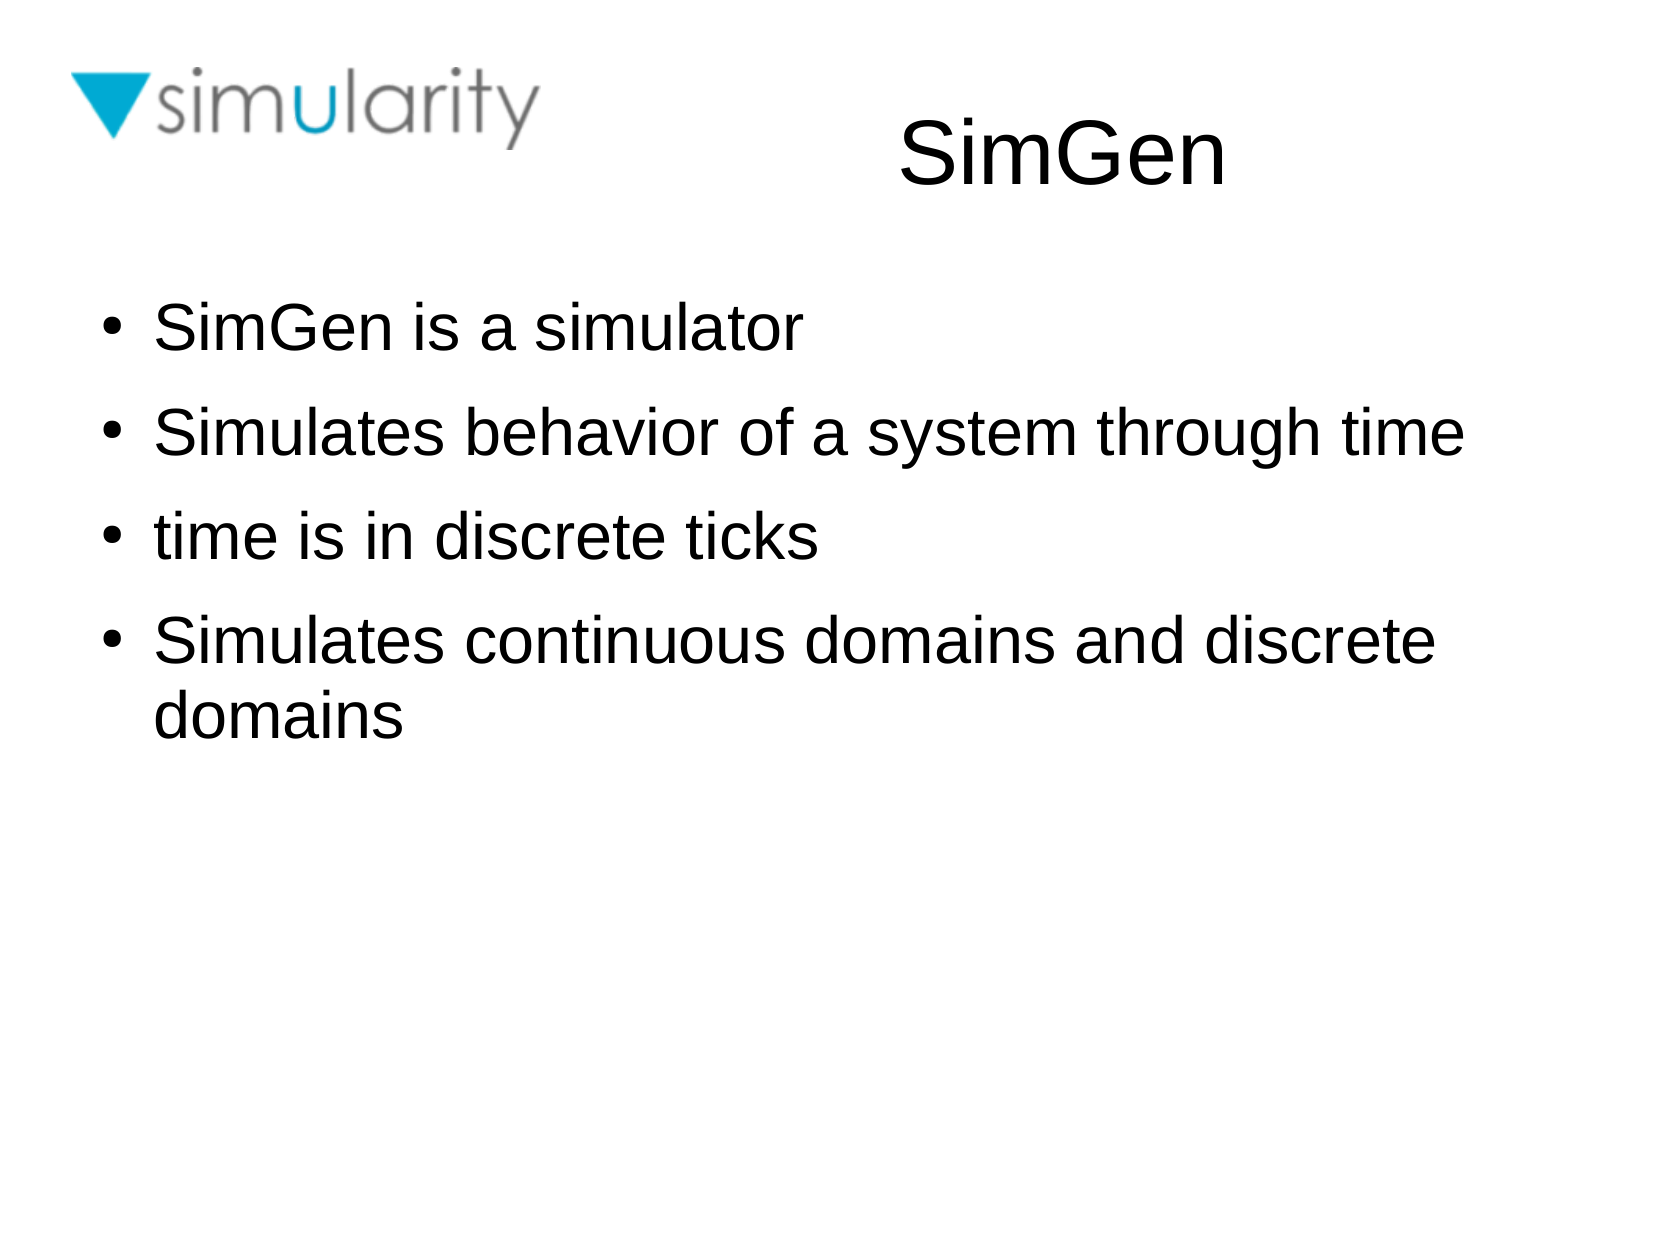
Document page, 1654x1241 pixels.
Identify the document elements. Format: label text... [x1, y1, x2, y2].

list SimGen is a simulator Simulates behavior of a system through time time is in discrete ticks Simulates continuous domains and discrete domains [82, 290, 1571, 1010]
title SimGen [555, 49, 1571, 257]
picture [71, 67, 541, 150]
